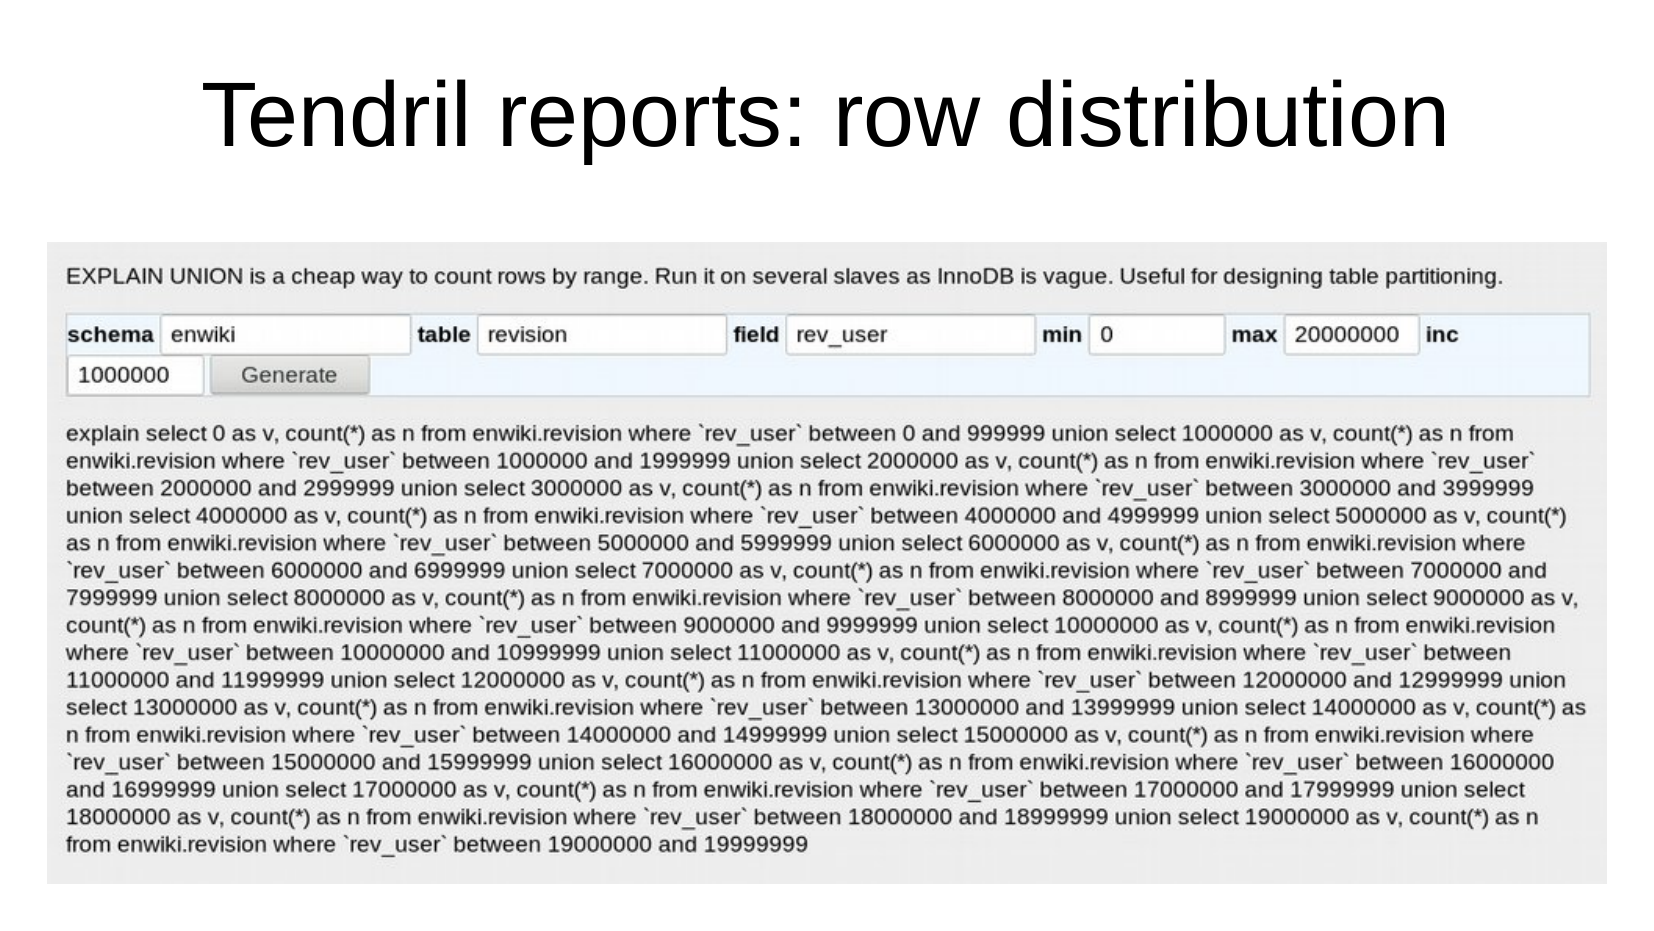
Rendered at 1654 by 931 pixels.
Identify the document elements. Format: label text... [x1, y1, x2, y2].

picture [47, 242, 1607, 884]
title Tendril reports: row distribution [82, 37, 1571, 193]
